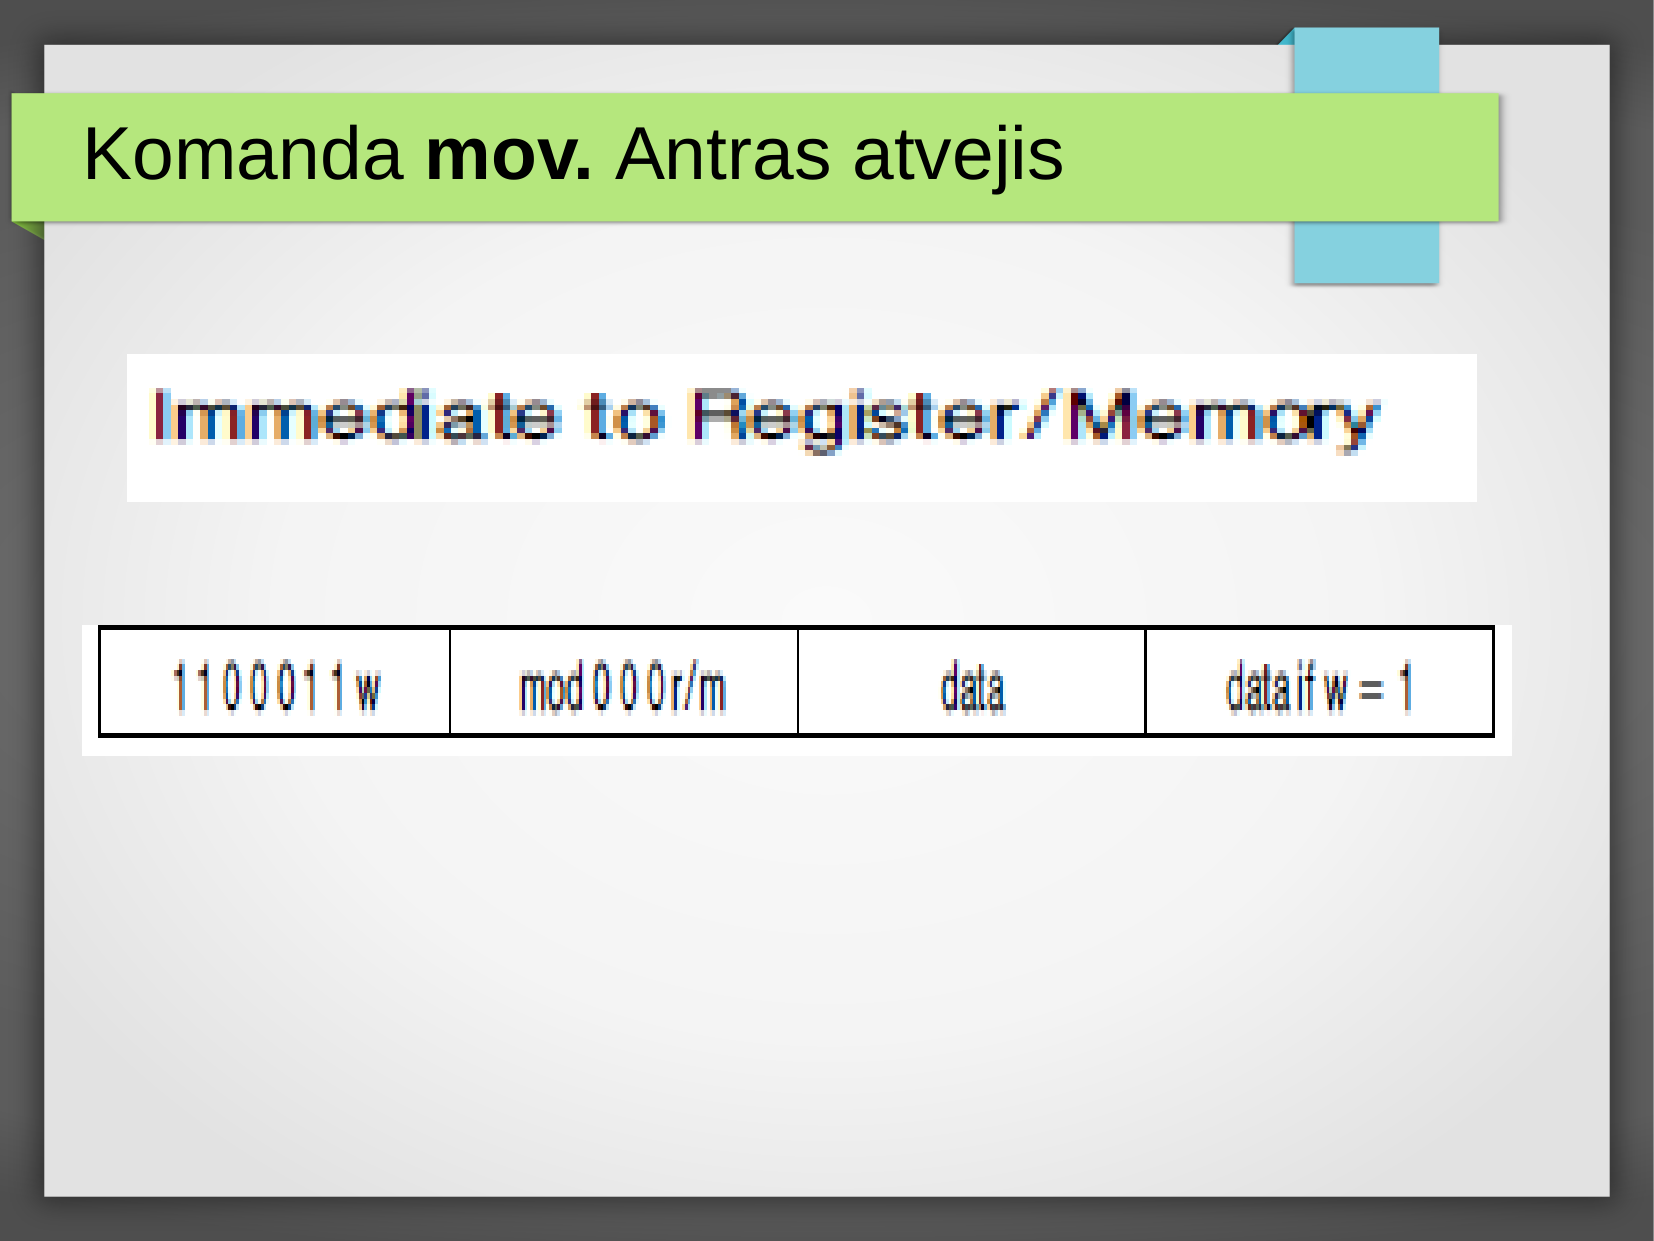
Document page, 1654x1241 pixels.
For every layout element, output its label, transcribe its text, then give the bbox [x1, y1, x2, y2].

picture [0, 0, 1654, 1241]
title Komanda mov. Antras atvejis [82, 94, 1264, 213]
